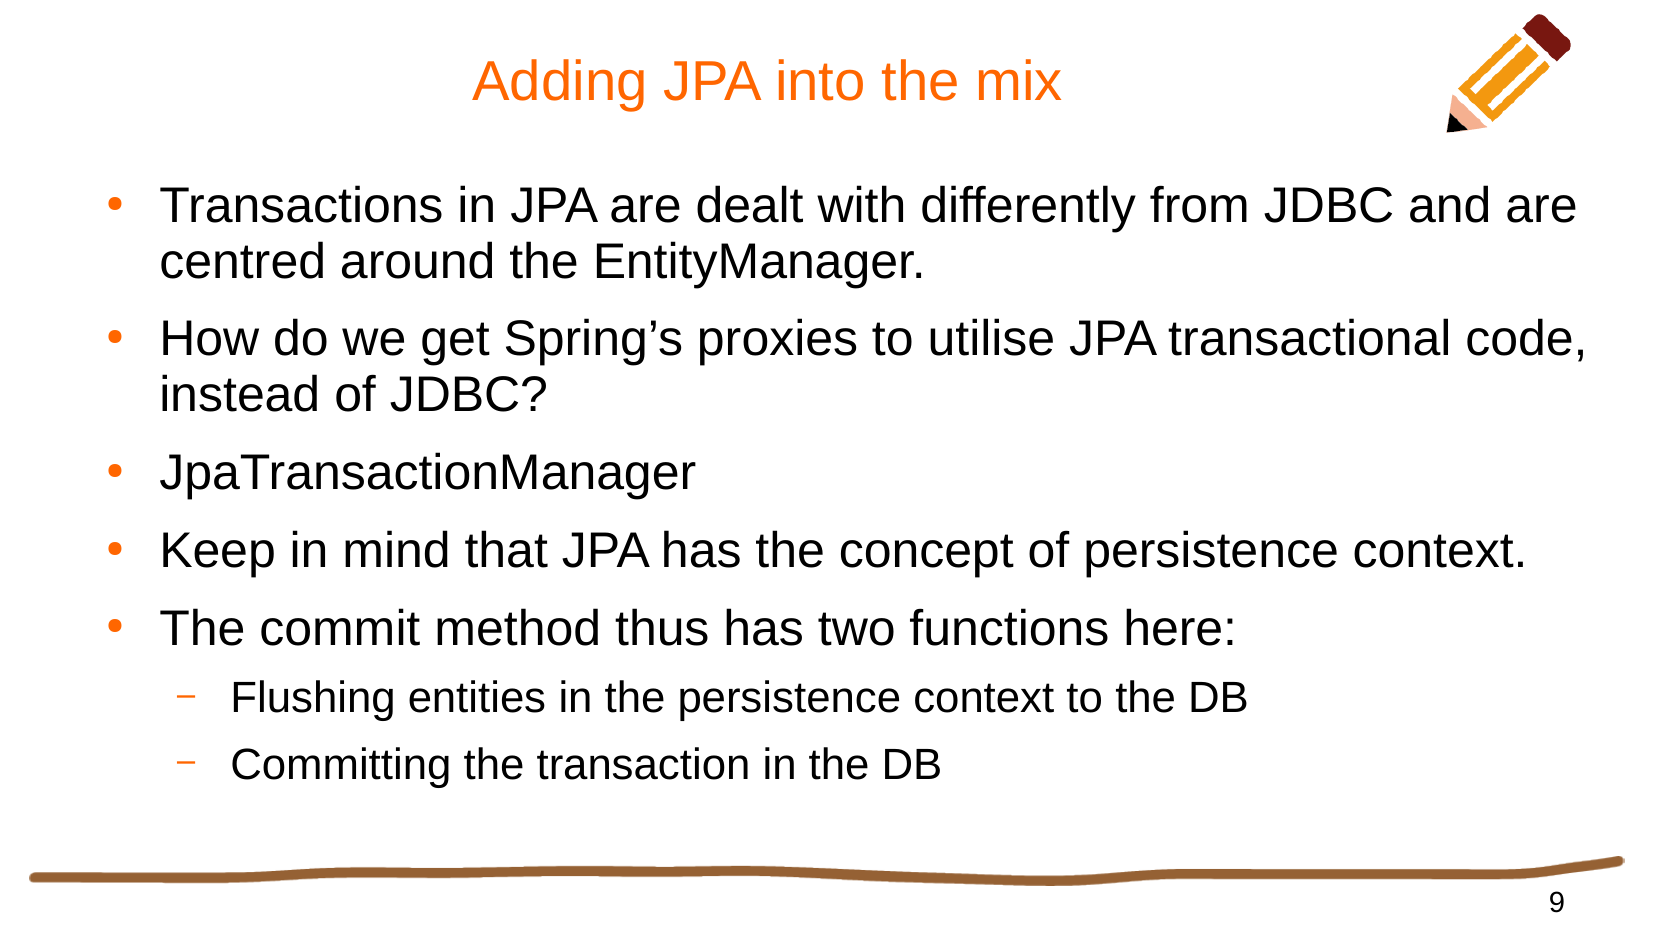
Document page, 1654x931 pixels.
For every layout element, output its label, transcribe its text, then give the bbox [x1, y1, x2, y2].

list Transactions in JPA are dealt with differently from JDBC and are centred around the EntityManager. How do we get Spring’s proxies to utilise JPA transactional code, instead of JDBC? JpaTransactionManager Keep in mind that JPA has the concept of persistence context. The commit method thus has two functions here: Flushing entities in the persistence context to the DB Committing the transaction in the DB [88, 177, 1595, 857]
picture [1446, 14, 1571, 133]
picture [29, 856, 1625, 886]
title Adding JPA into the mix [88, 29, 1447, 133]
